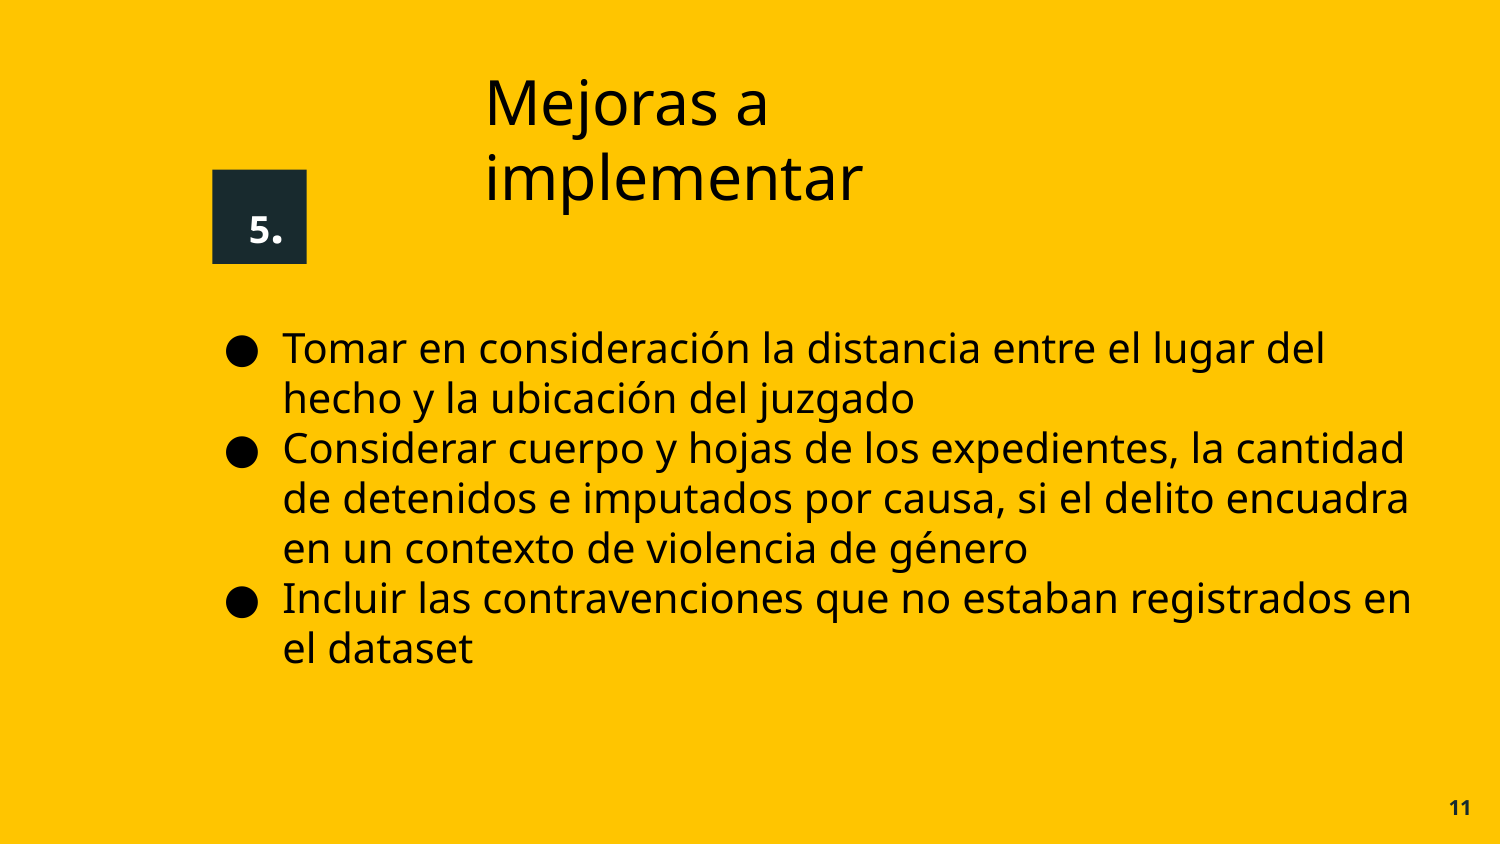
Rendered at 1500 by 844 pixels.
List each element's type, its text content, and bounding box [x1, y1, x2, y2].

slide_number <number> [1397, 779, 1487, 844]
text_box 5. [233, 178, 385, 267]
text_box Mejoras a implementar [469, 48, 1142, 144]
text_box Tomar en consideración la distancia entre el lugar del hecho y la ubicación del juzgado Considerar cuerpo y hojas de los expedientes, la cantidad de detenidos e imputados por causa, si el delito encuadra en un contexto de violencia de género Incluir las contravenciones que no estaban registrados en el dataset [192, 306, 1460, 707]
